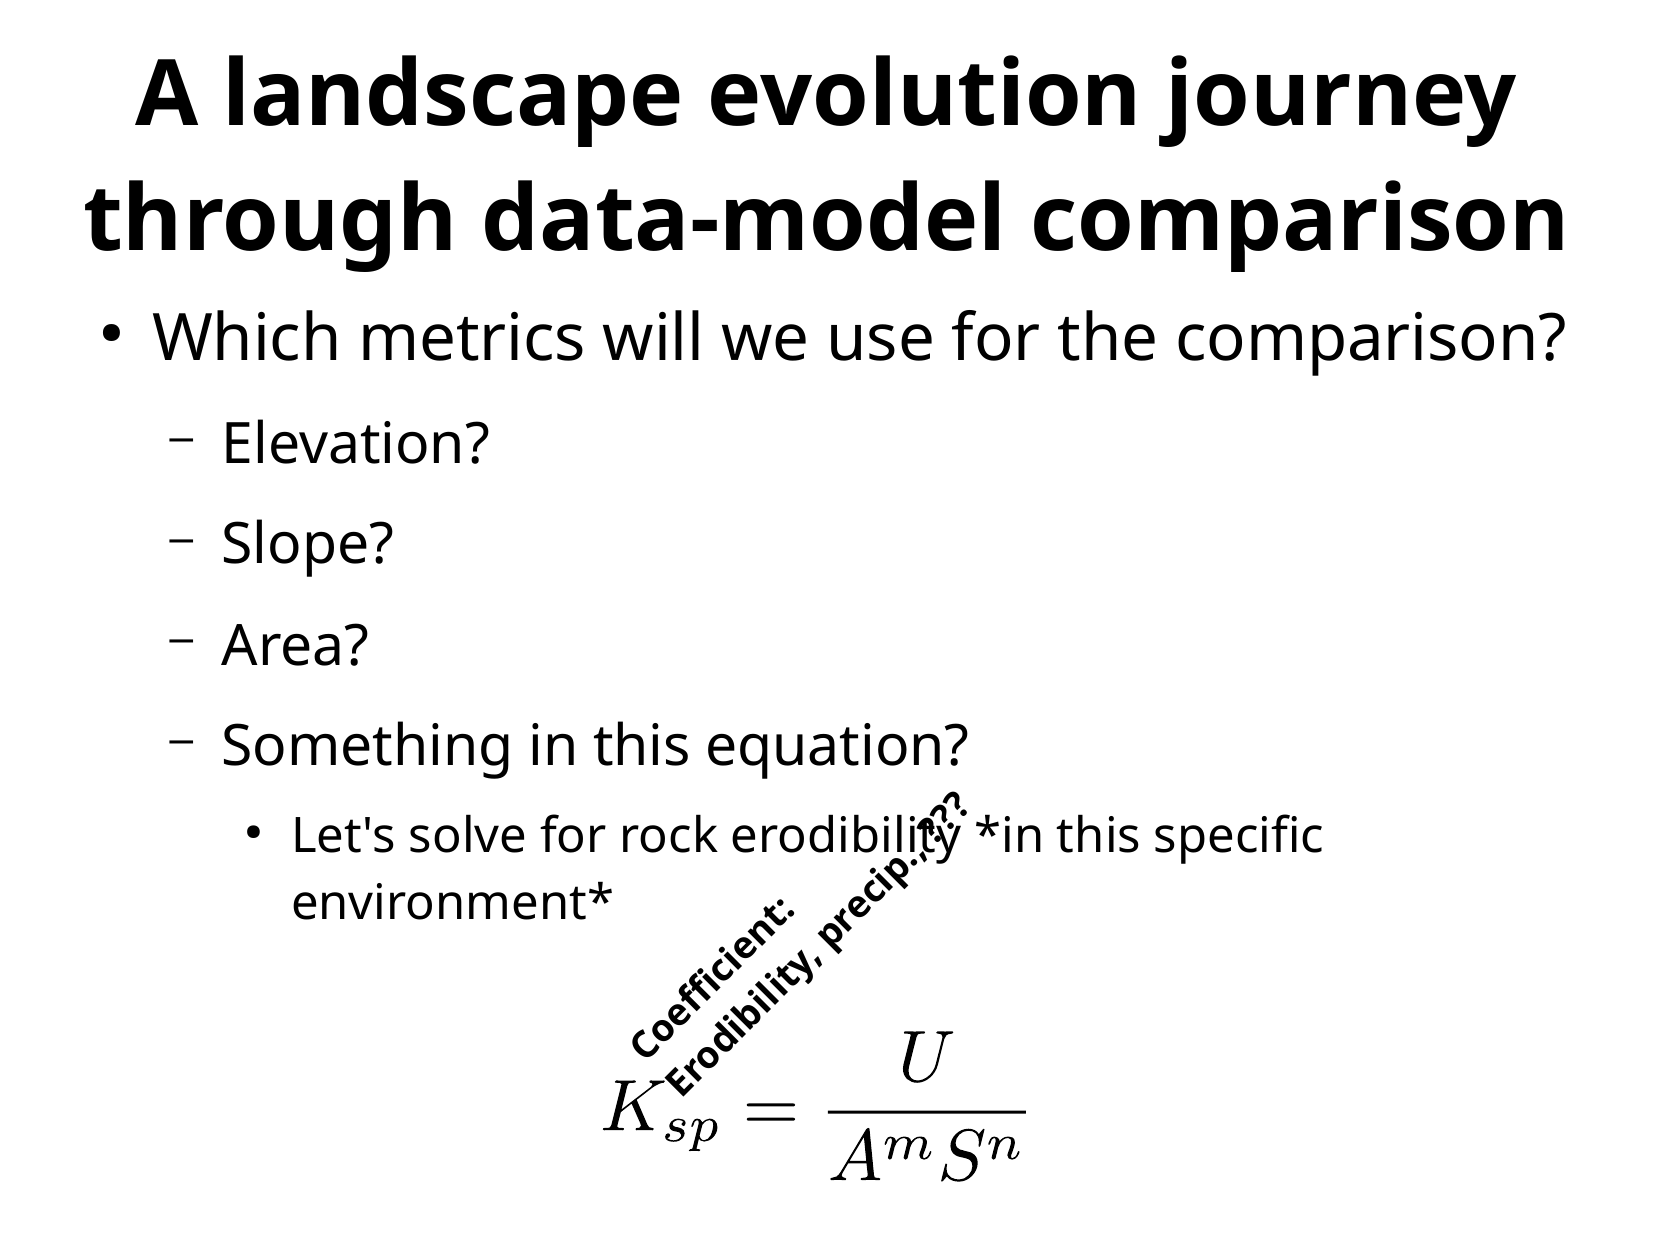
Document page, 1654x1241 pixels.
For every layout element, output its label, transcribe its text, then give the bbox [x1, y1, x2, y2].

list Which metrics will we use for the comparison? Elevation? Slope? Area? Something in this equation? Let's solve for rock erodibility *in this specific environment* [82, 290, 1571, 1010]
text_box [600, 1031, 1026, 1182]
text_box Coefficient: Erodibility, precip., ??? [601, 757, 949, 1105]
title A landscape evolution journey through data-model comparison [82, 49, 1571, 257]
